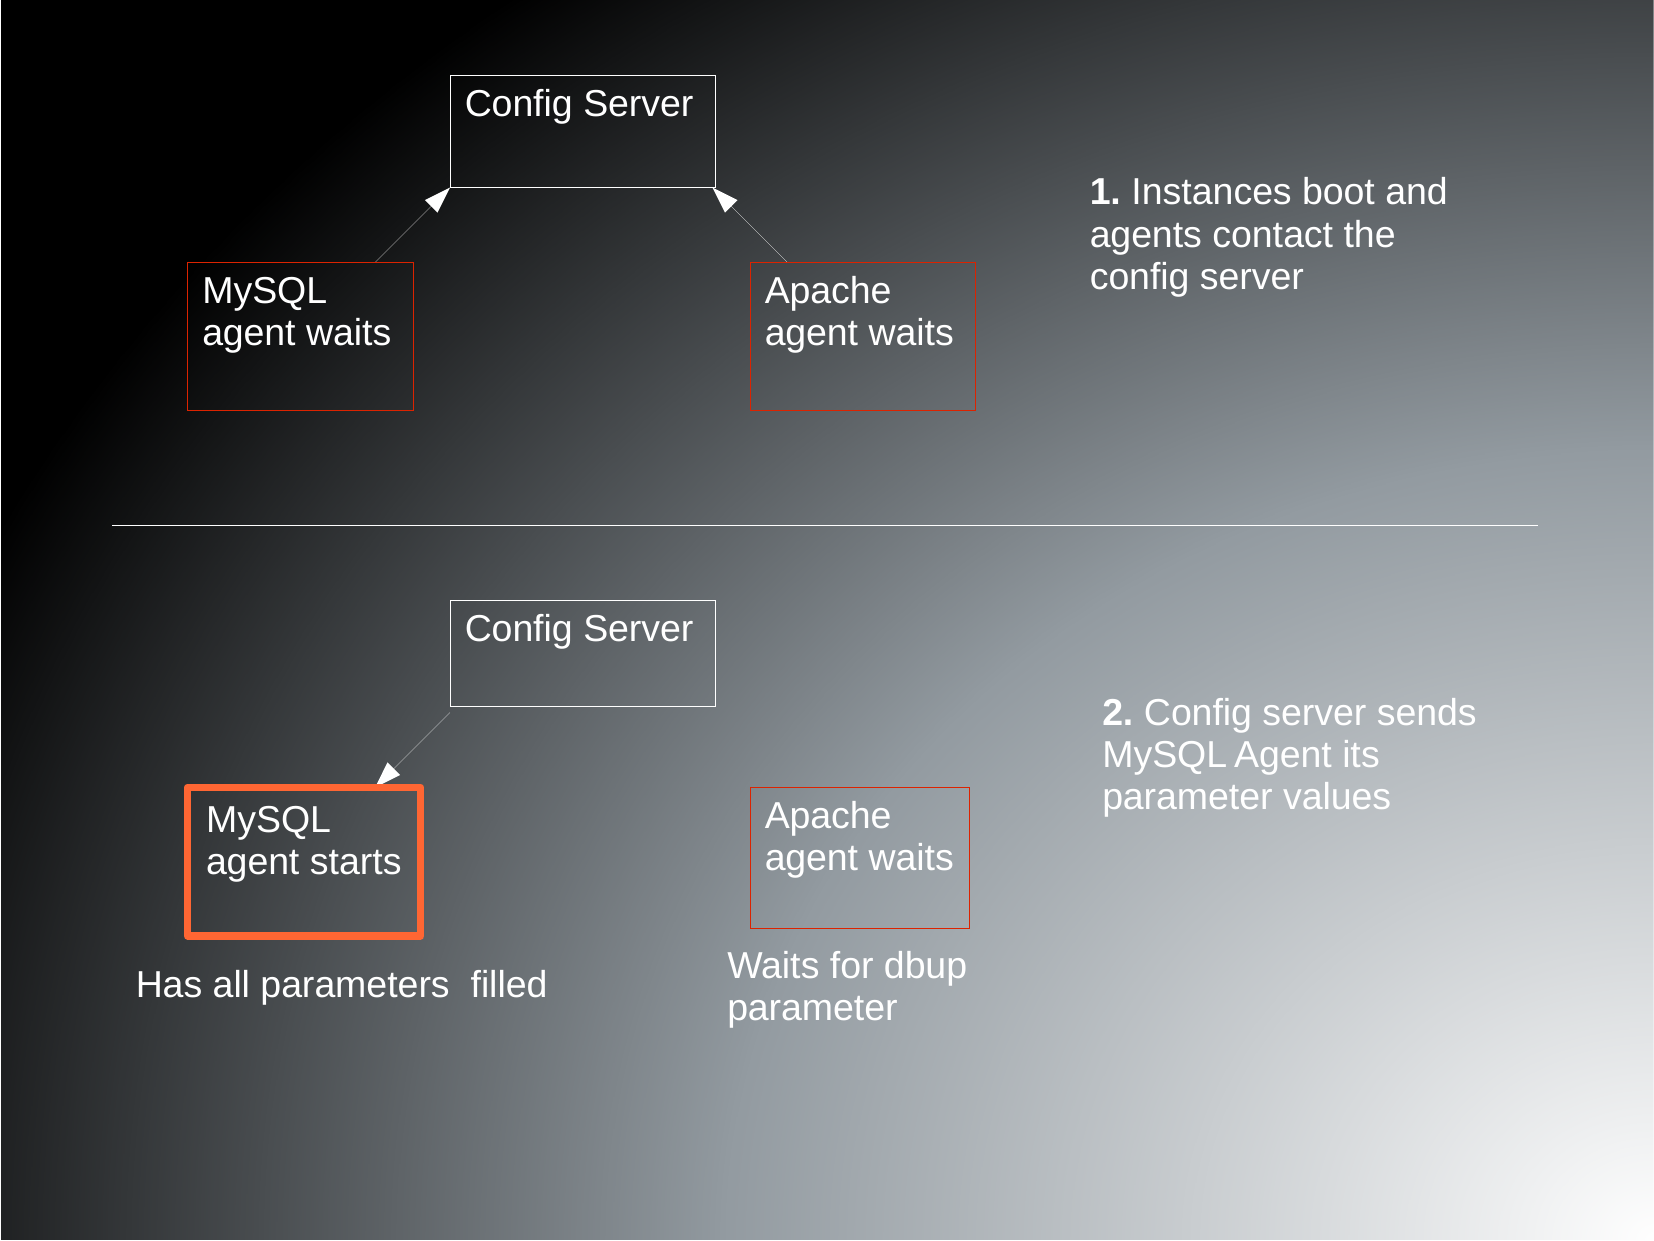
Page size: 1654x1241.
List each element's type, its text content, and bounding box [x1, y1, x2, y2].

text_box Has all parameters filled [121, 955, 564, 1013]
text_box [412, 600, 751, 713]
picture [1, 0, 1654, 1240]
text_box MySQL agent waits [187, 262, 414, 411]
text_box Waits for dbup parameter [712, 937, 983, 1079]
text_box 2. Config server sends MySQL Agent its parameter values [1087, 684, 1538, 863]
text_box Apache agent waits [750, 262, 976, 411]
text_box Apache agent waits [750, 787, 970, 929]
text_box MySQL agent starts [187, 787, 421, 936]
text_box 1. Instances boot and agents contact the config server [1075, 163, 1501, 347]
text_box [412, 75, 751, 188]
